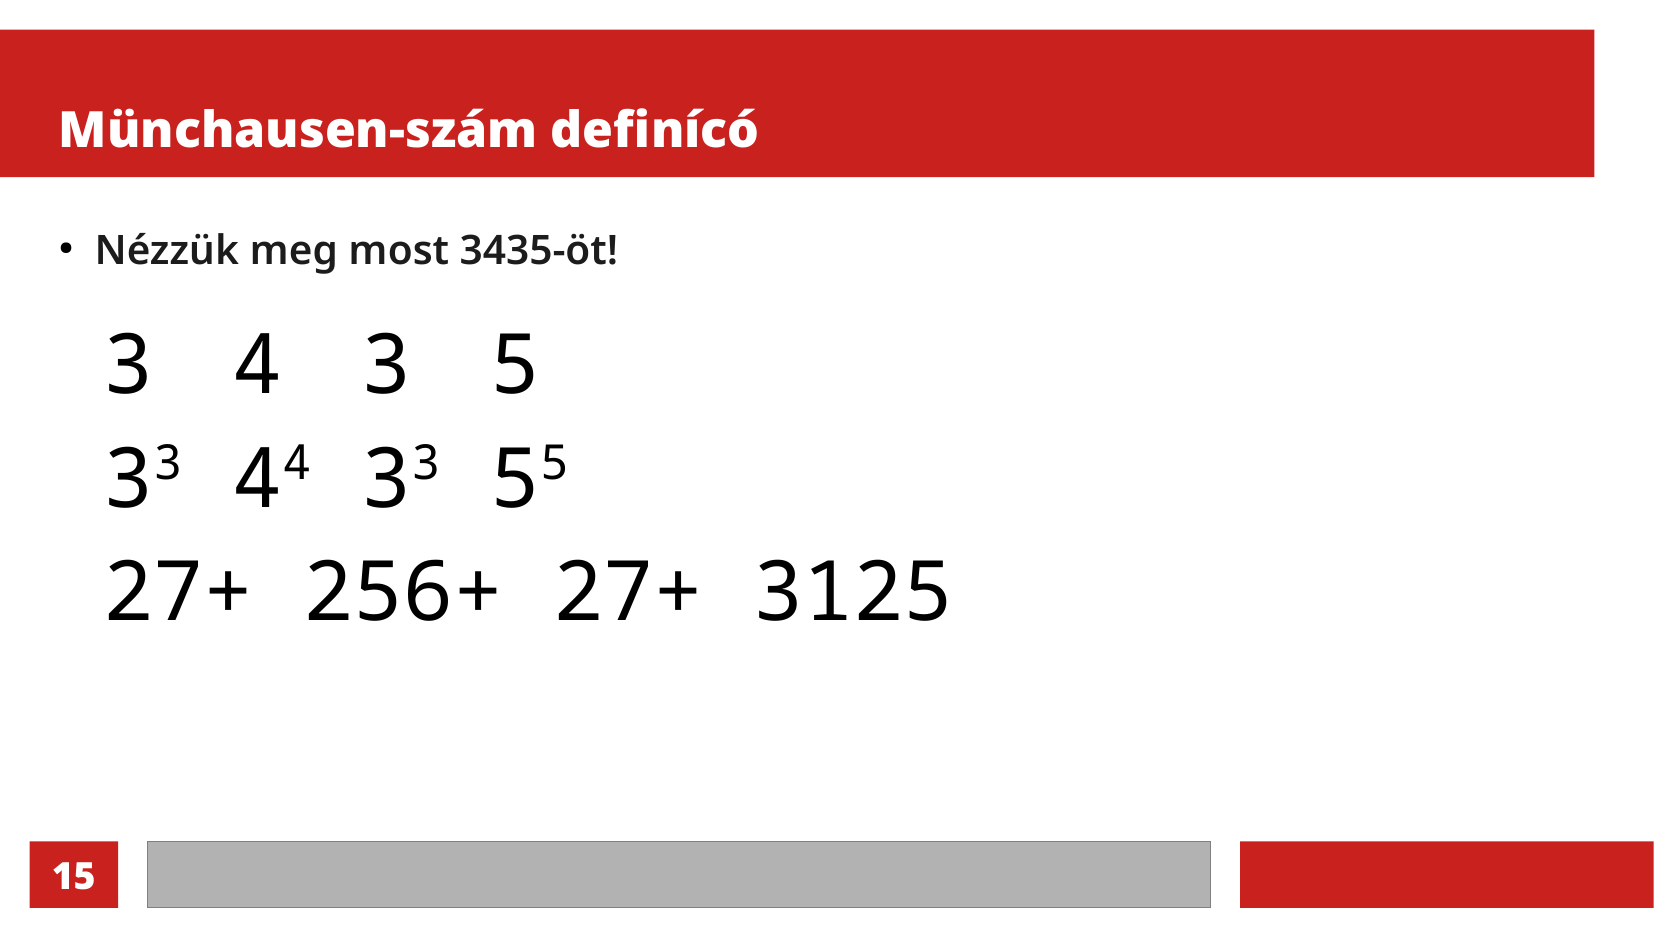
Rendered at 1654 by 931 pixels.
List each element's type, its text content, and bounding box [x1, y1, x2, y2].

list Nézzük meg most 3435-öt! [59, 221, 1565, 532]
text_box 3 4 3 5 33 44 33 55 27+ 256+ 27+ 3125 [88, 297, 1625, 815]
title Münchausen-szám definícó [59, 44, 1595, 163]
